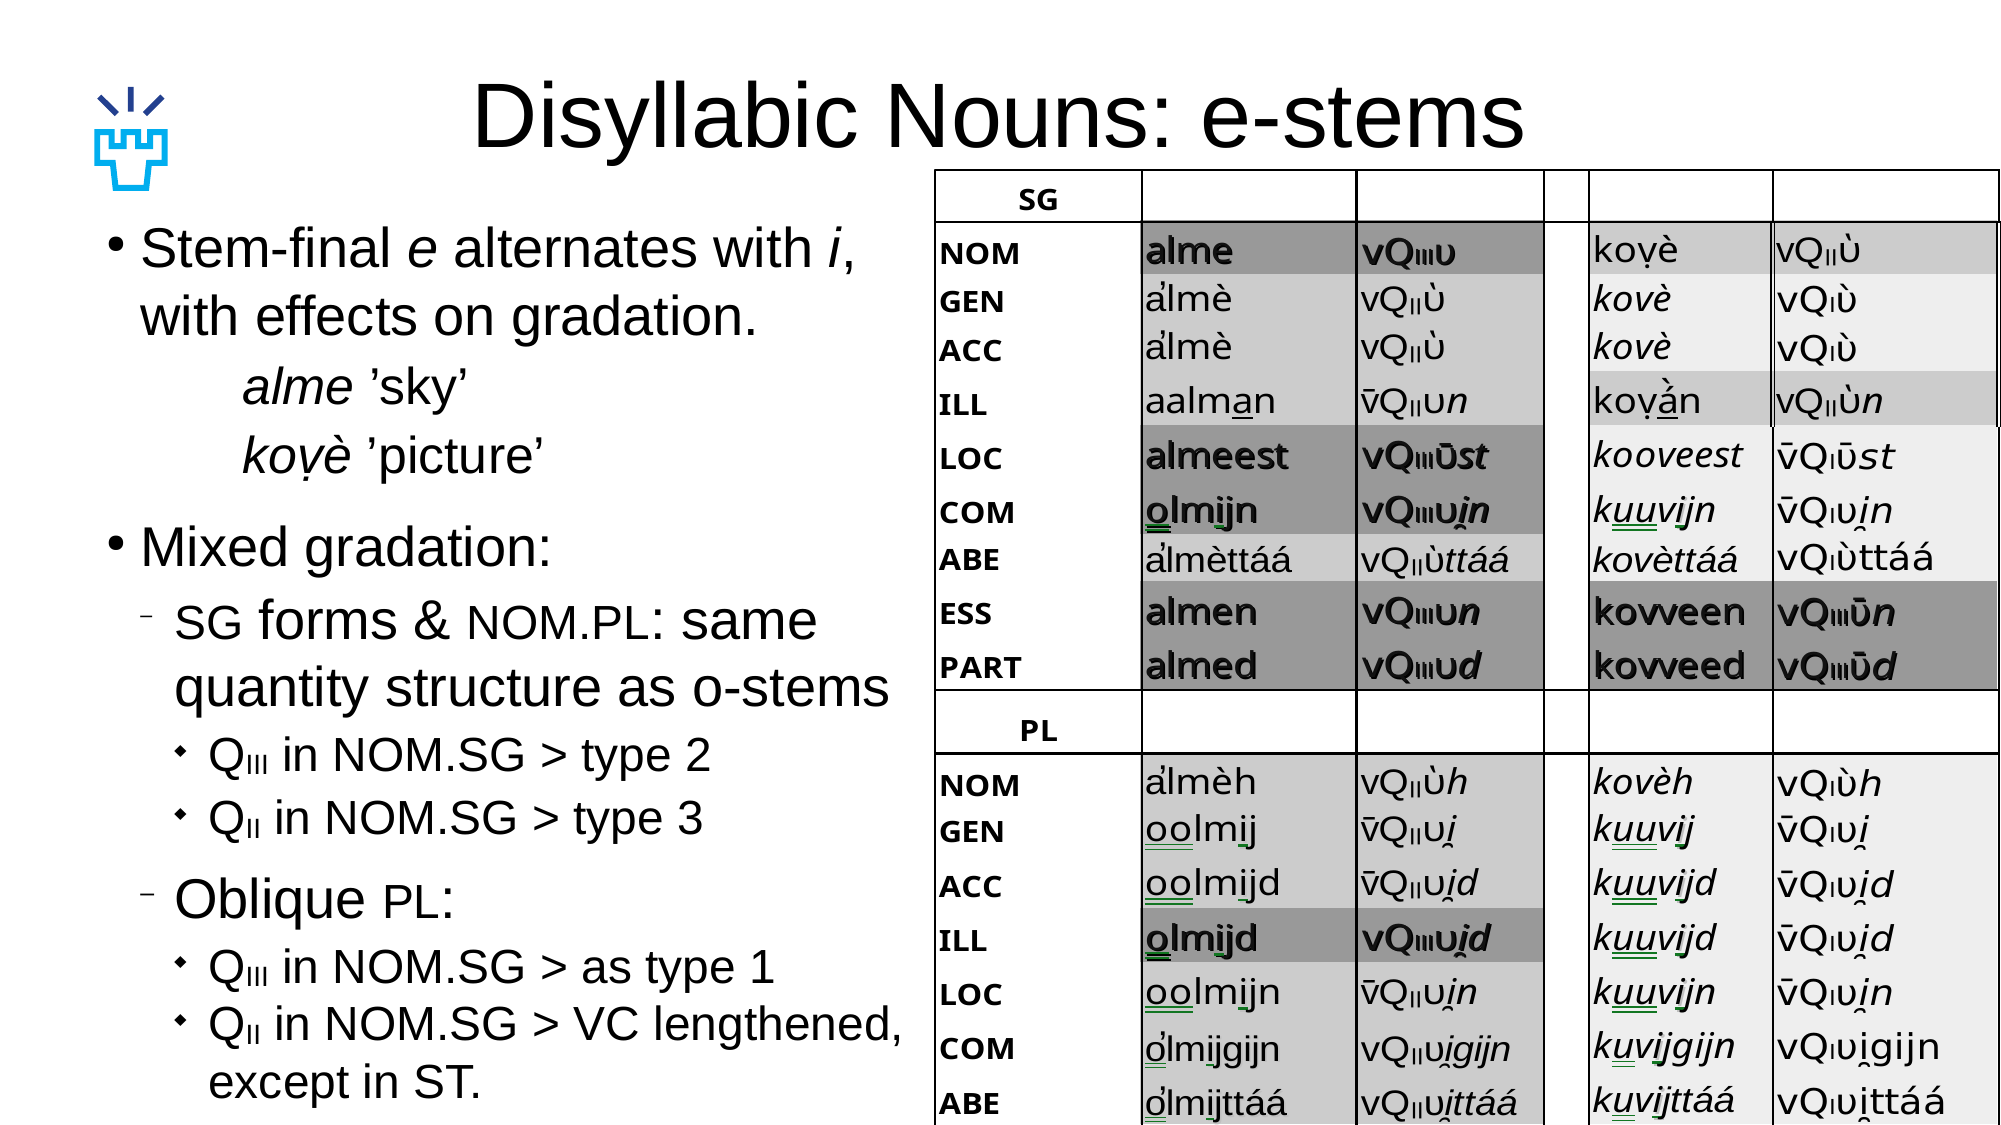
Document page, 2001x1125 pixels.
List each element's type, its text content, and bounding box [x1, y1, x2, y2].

chart [935, 170, 2000, 1125]
list Stem-final e alternates with i, with effects on gradation. alme ’sky’ koṿè ’picture’ Mixed gradation: SG forms & NOM.PL: same quantity structure as o-stems QIII in NOM.SG > type 2 QII in NOM.SG > type 3 Oblique PL: QIII in NOM.SG > as type 1 QII in NOM.SG > VC lengthened, except in ST. [106, 212, 934, 1110]
title Disyllabic Nouns: e-stems [260, 13, 1740, 217]
